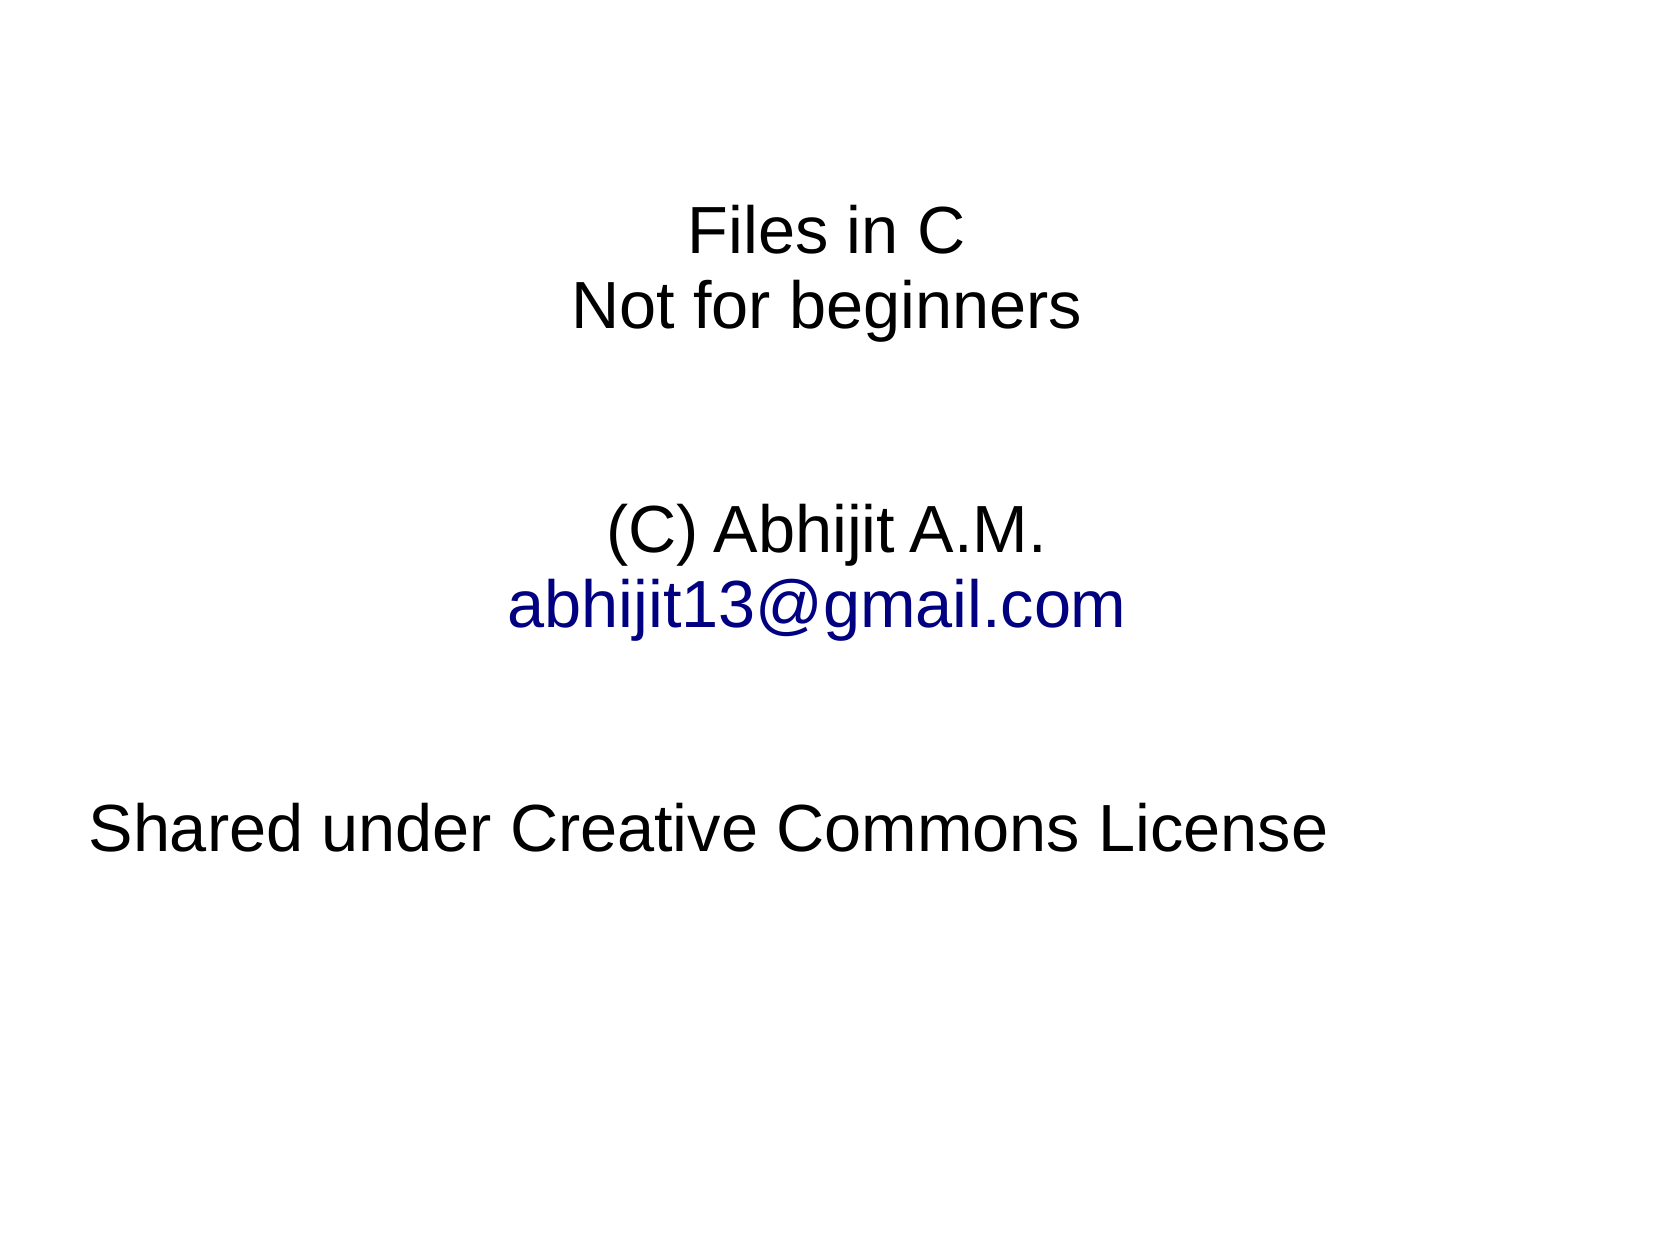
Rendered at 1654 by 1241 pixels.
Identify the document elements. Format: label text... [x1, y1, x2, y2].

subtitle Files in C Not for beginners (C) Abhijit A.M. abhijit13@gmail.com Shared under Creative Commons License [82, 49, 1571, 1010]
